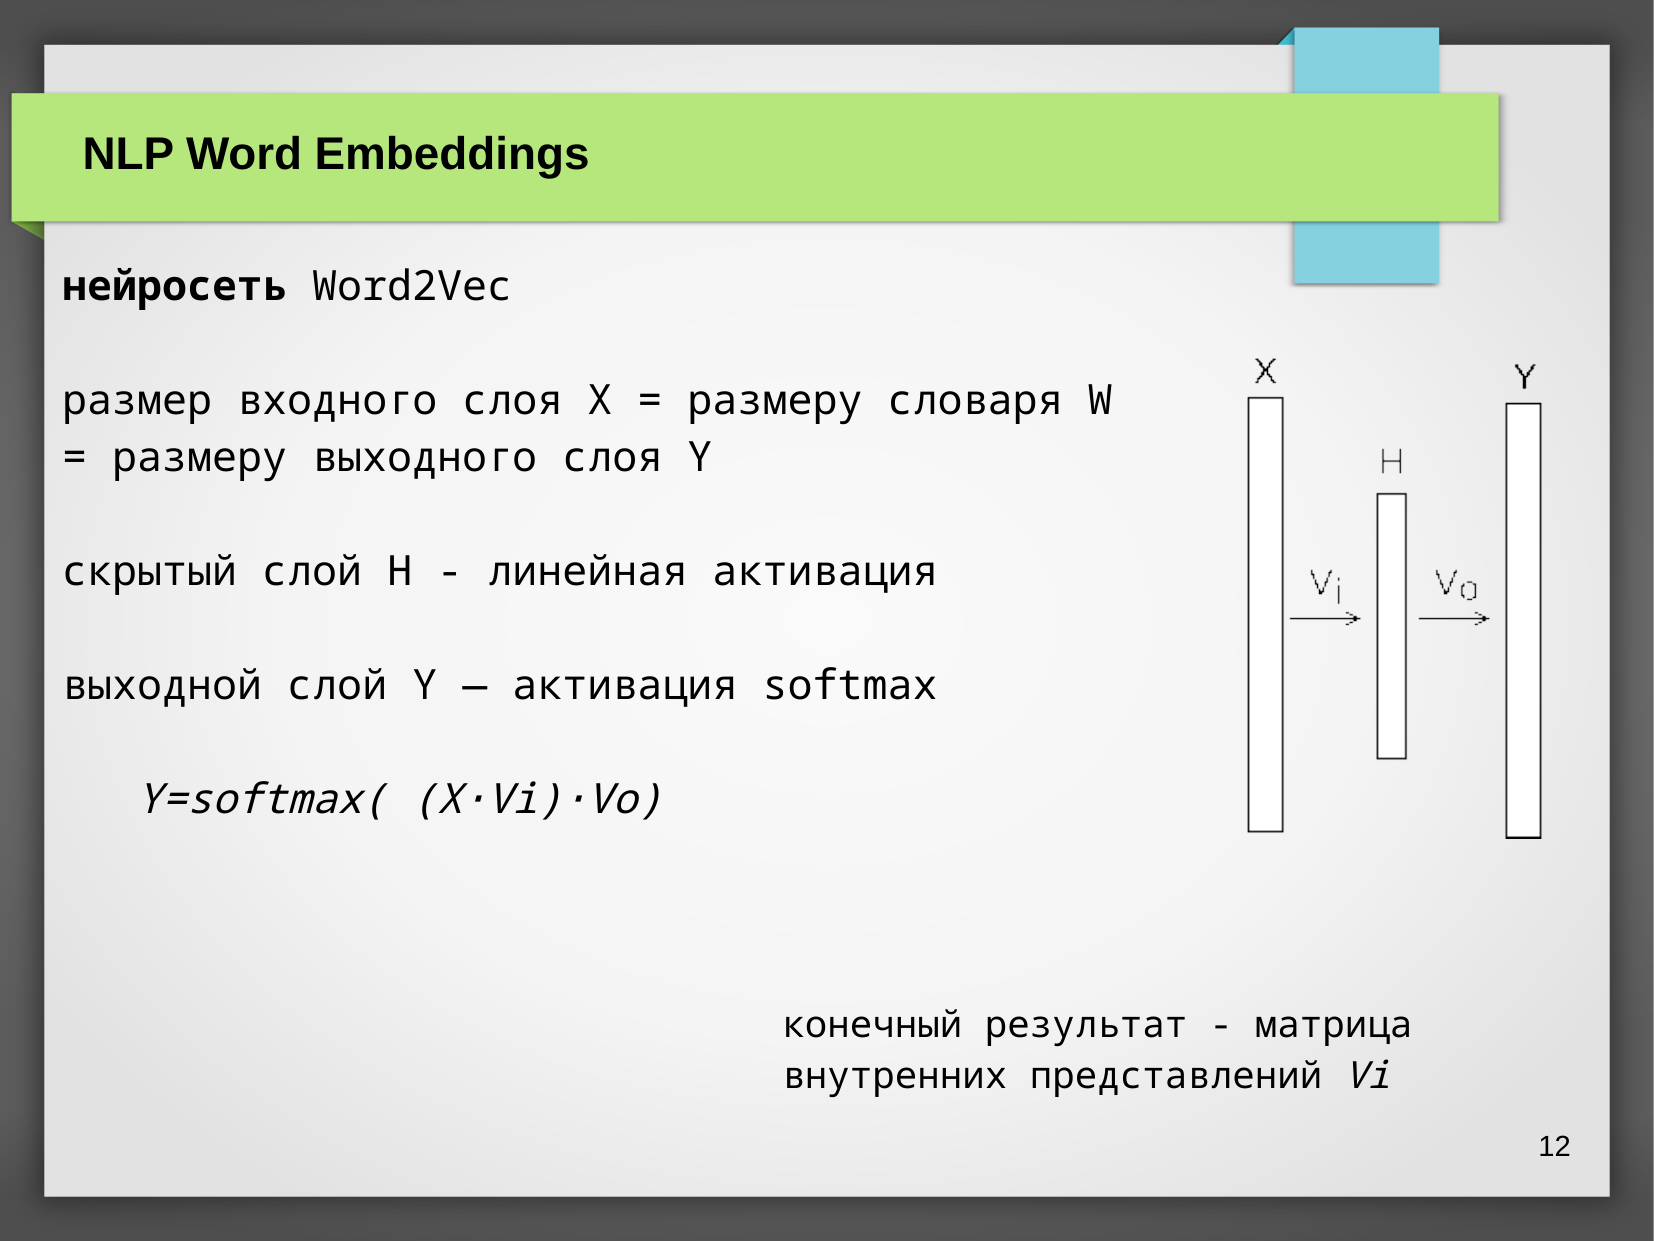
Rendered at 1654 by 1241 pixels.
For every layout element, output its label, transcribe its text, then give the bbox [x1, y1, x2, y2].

text_box конечный результат - матрица внутренних представлений Vi [767, 990, 1477, 1147]
picture [0, 0, 1654, 1241]
title NLP Word Embeddings [82, 113, 1406, 194]
text_box нейросеть Word2Vec размер входного слоя X = размеру словаря W = размеру выходного слоя Y скрытый слой H - линейная активация выходной слой Y — активация softmax Y=softmax( (X⋅Vi)⋅Vo) [47, 248, 1217, 991]
